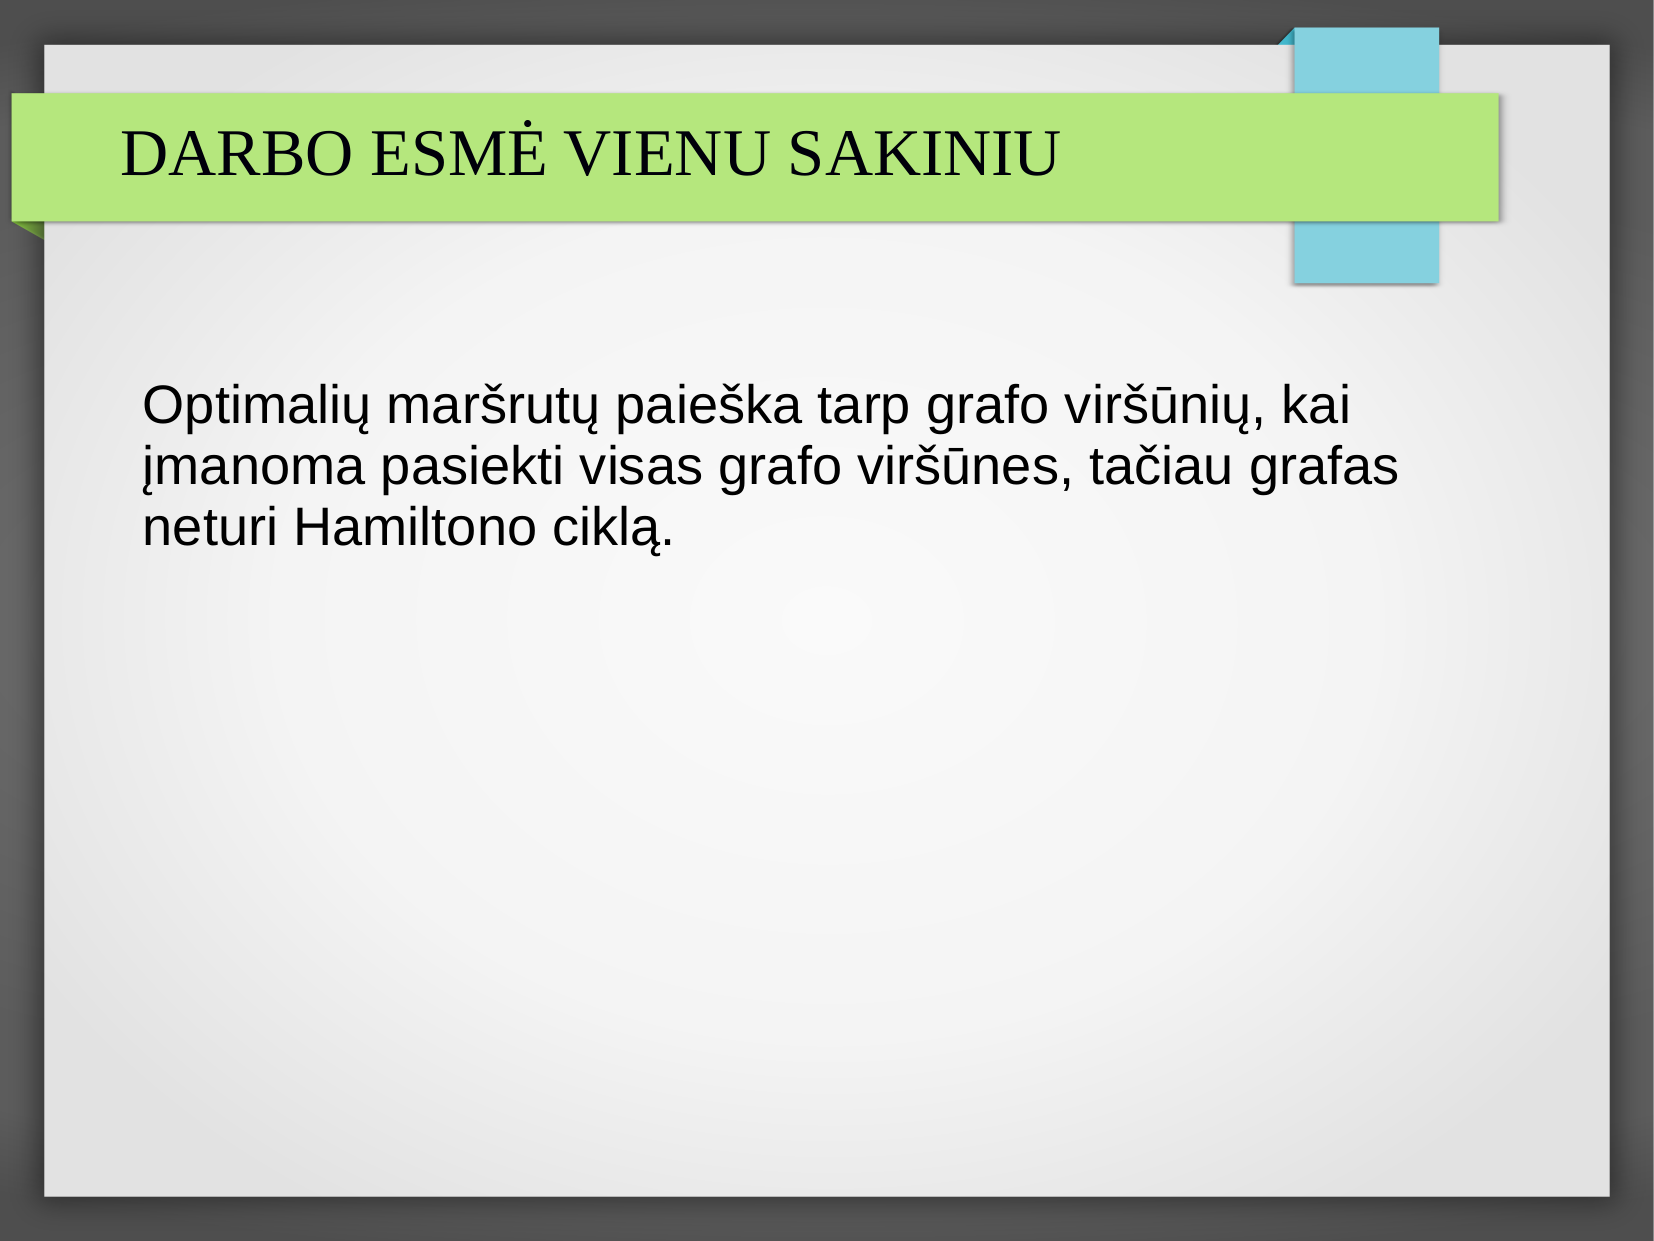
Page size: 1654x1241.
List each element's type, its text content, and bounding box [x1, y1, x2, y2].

picture [0, 0, 1654, 1241]
title DARBO ESMĖ VIENU SAKINIU [82, 49, 1571, 257]
list Optimalių maršrutų paieška tarp grafo viršūnių, kai įmanoma pasiekti visas grafo viršūnes, tačiau grafas neturi Hamiltono ciklą. [71, 375, 1531, 965]
